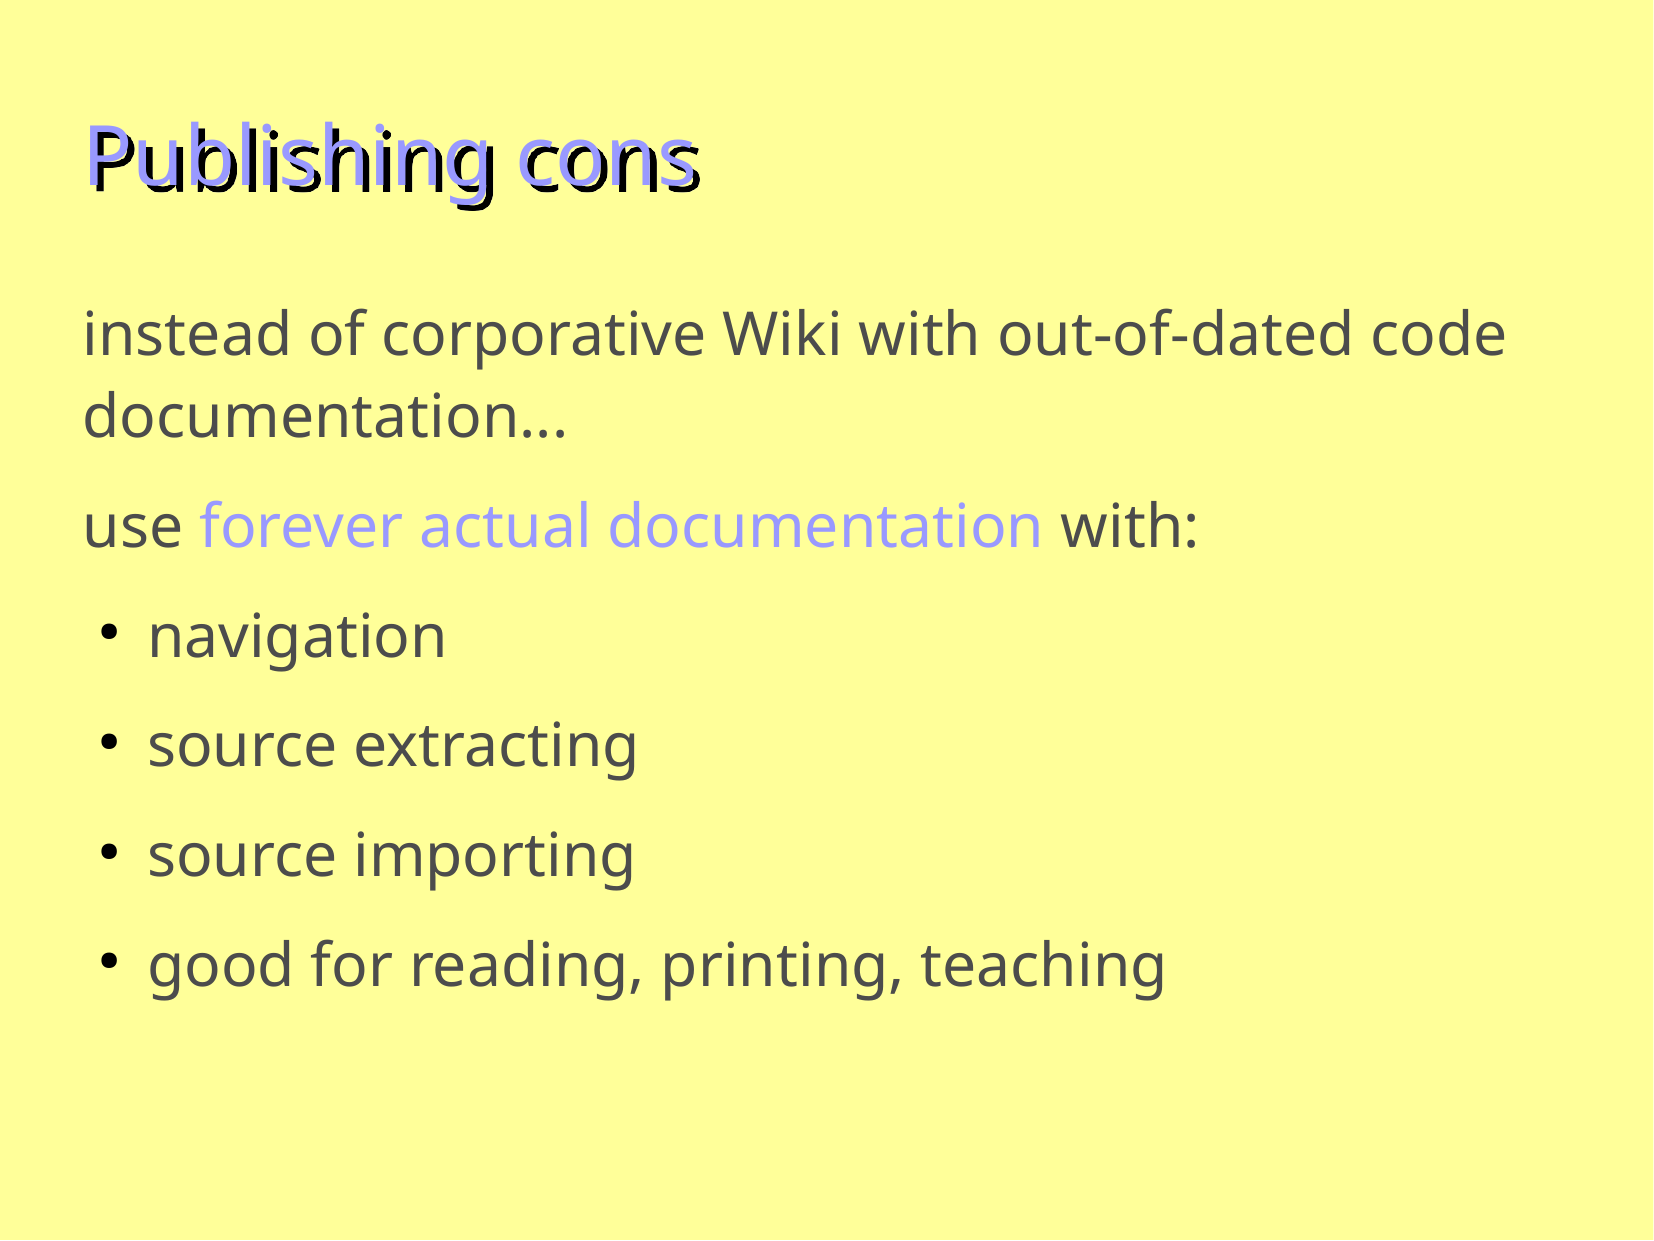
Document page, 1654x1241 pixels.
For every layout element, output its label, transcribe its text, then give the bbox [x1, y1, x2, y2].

title Publishing cons [82, 49, 1571, 257]
list instead of corporative Wiki with out-of-dated code documentation... use forever actual documentation with: navigation source extracting source importing good for reading, printing, teaching [82, 290, 1538, 1010]
